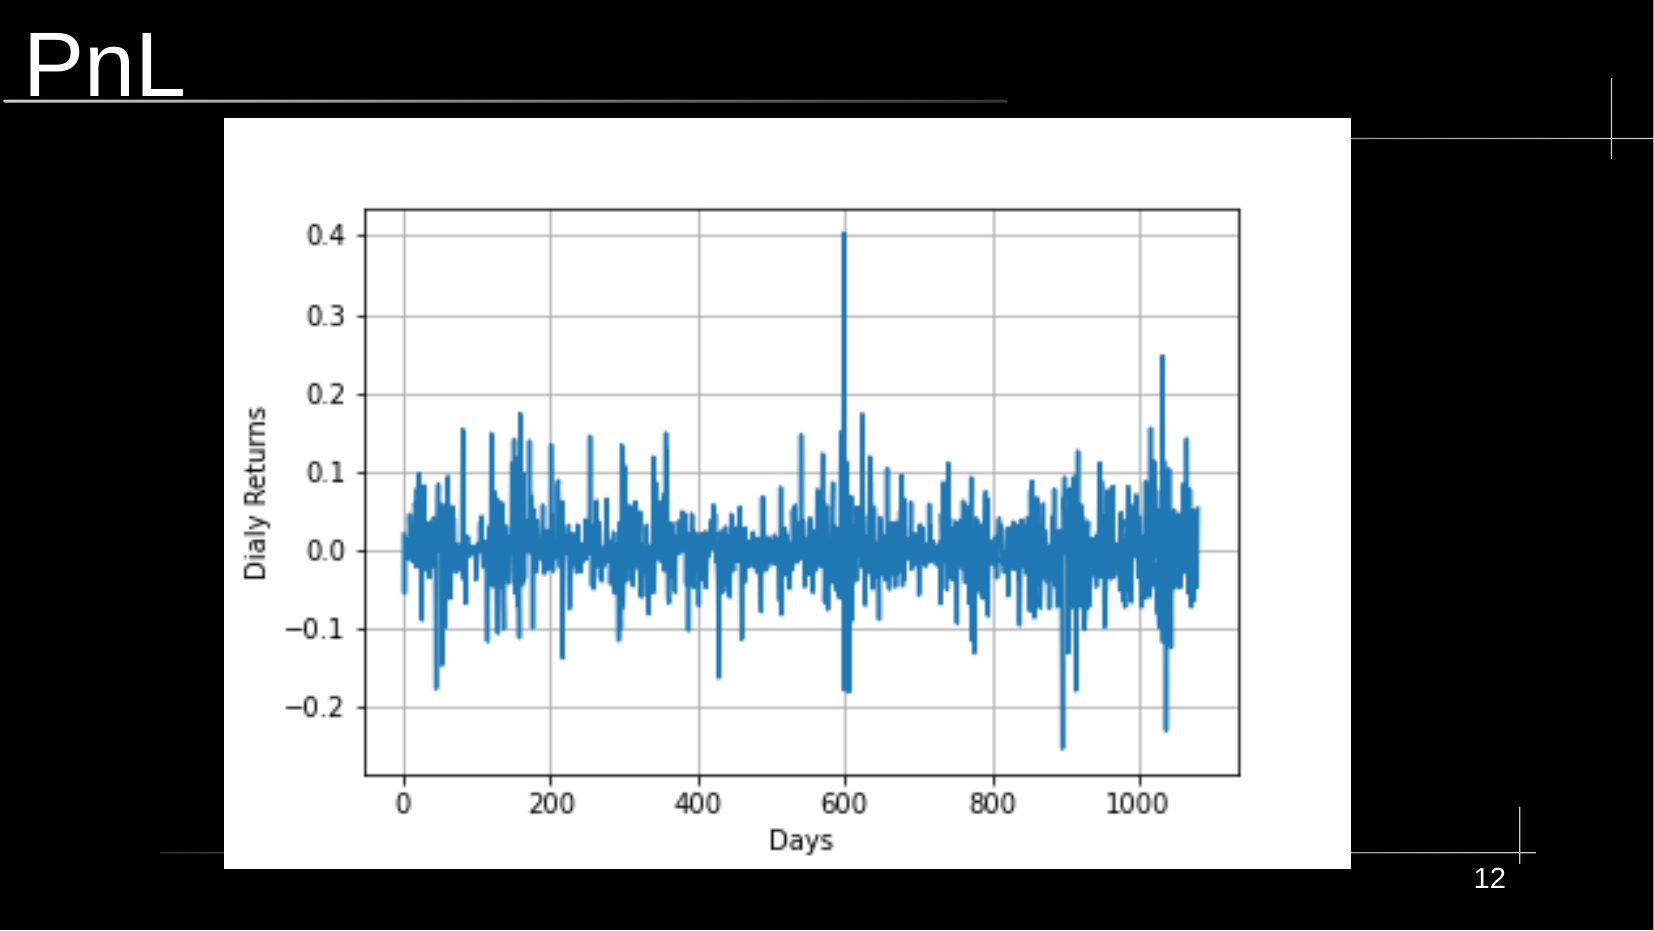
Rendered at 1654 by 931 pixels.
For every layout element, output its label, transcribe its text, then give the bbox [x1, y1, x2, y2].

title PnL [23, 11, 1589, 119]
picture [224, 118, 1351, 869]
